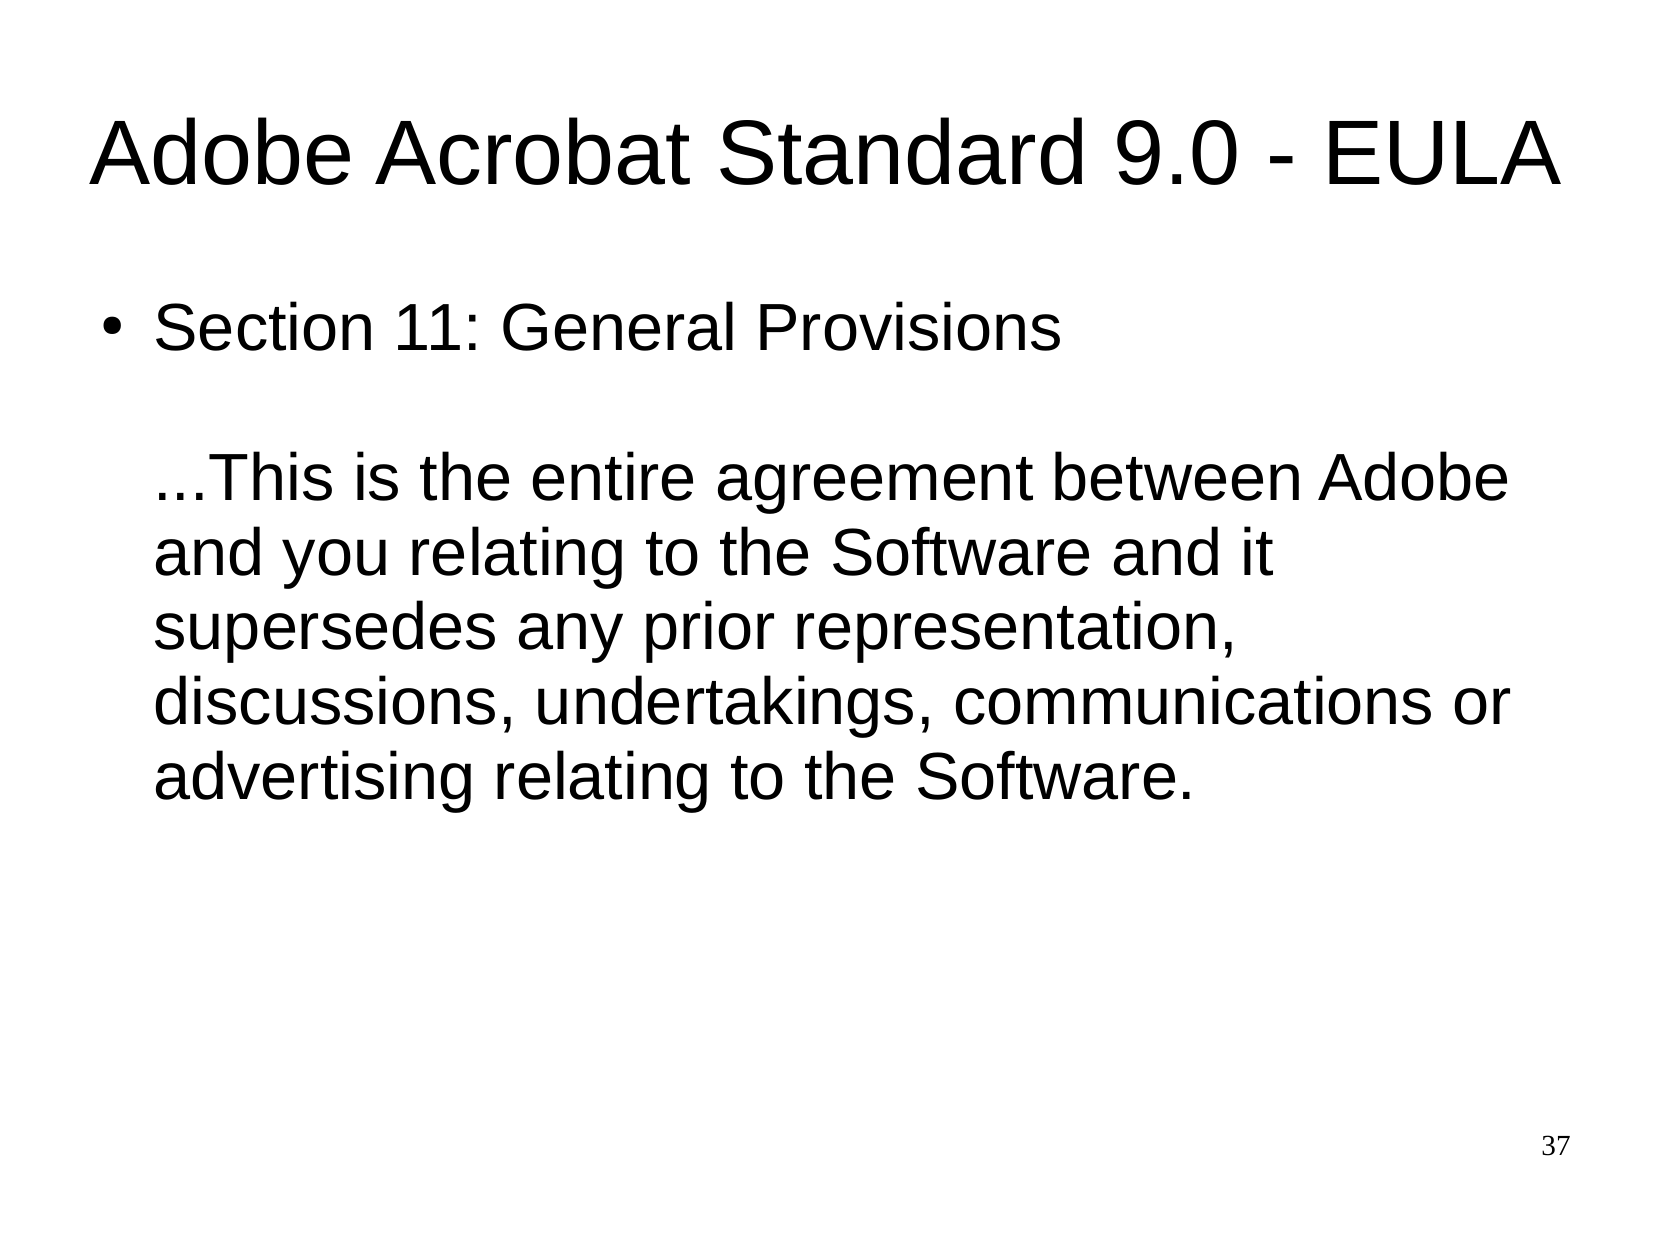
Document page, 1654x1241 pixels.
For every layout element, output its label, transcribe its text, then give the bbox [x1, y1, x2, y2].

list Section 11: General Provisions ...This is the entire agreement between Adobe and you relating to the Software and it supersedes any prior representation, discussions, undertakings, communications or advertising relating to the Software. [82, 290, 1571, 1094]
title Adobe Acrobat Standard 9.0 - EULA [82, 49, 1571, 257]
